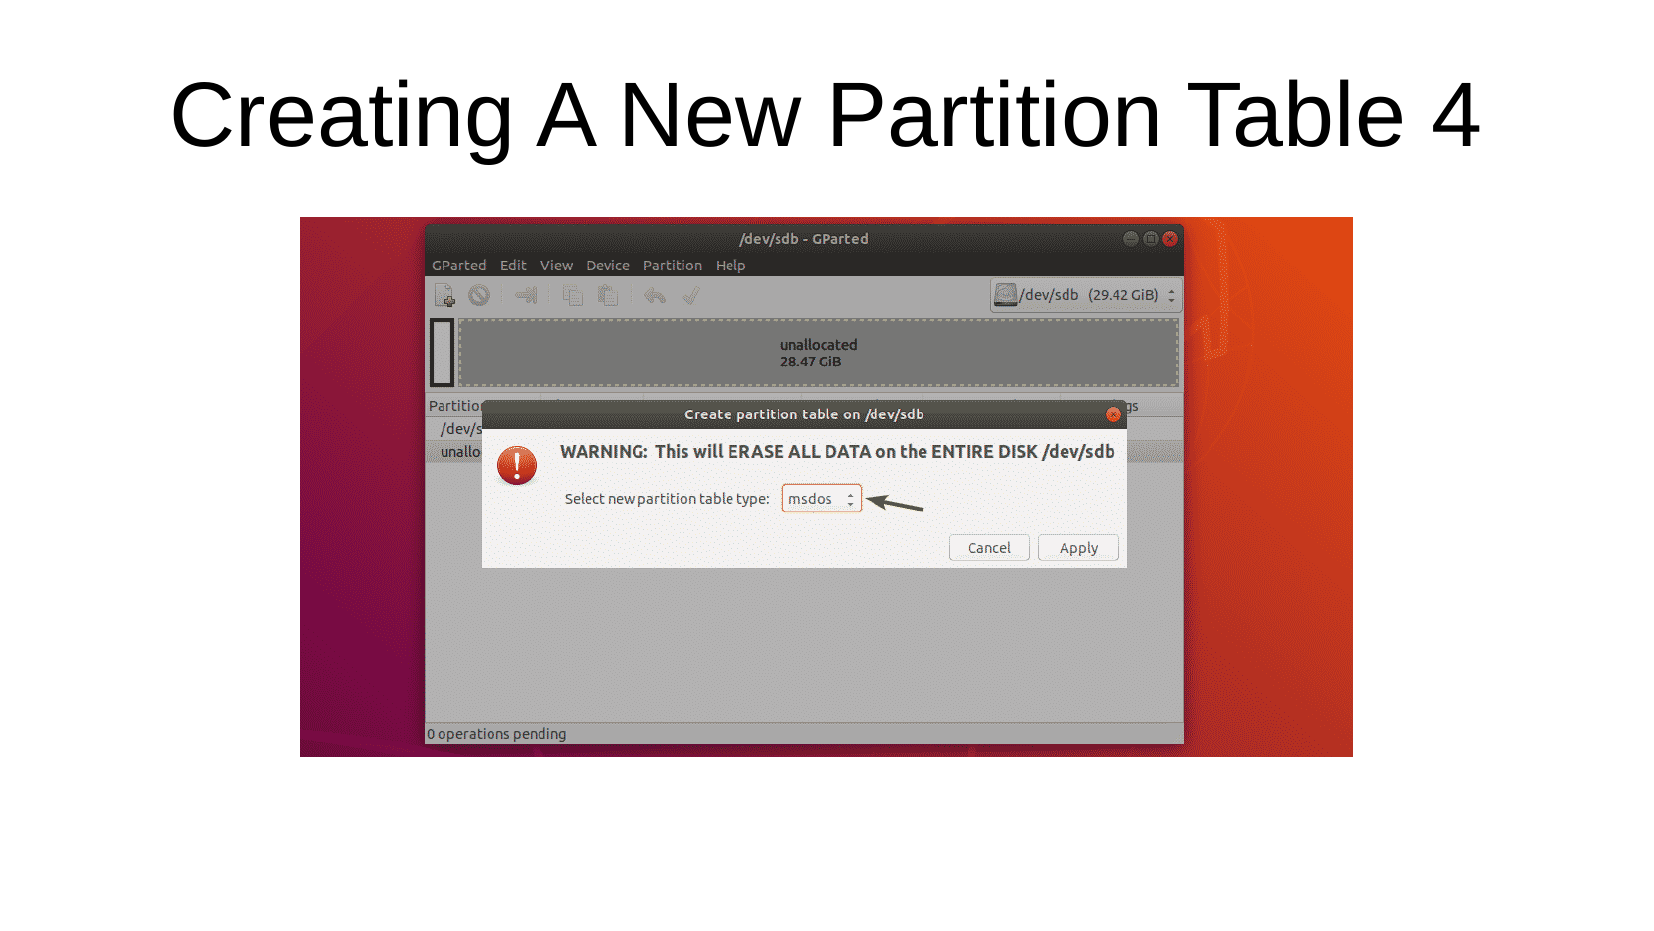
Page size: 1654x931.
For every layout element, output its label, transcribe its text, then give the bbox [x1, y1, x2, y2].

title Creating A New Partition Table 4 [82, 37, 1571, 193]
picture [300, 217, 1353, 758]
